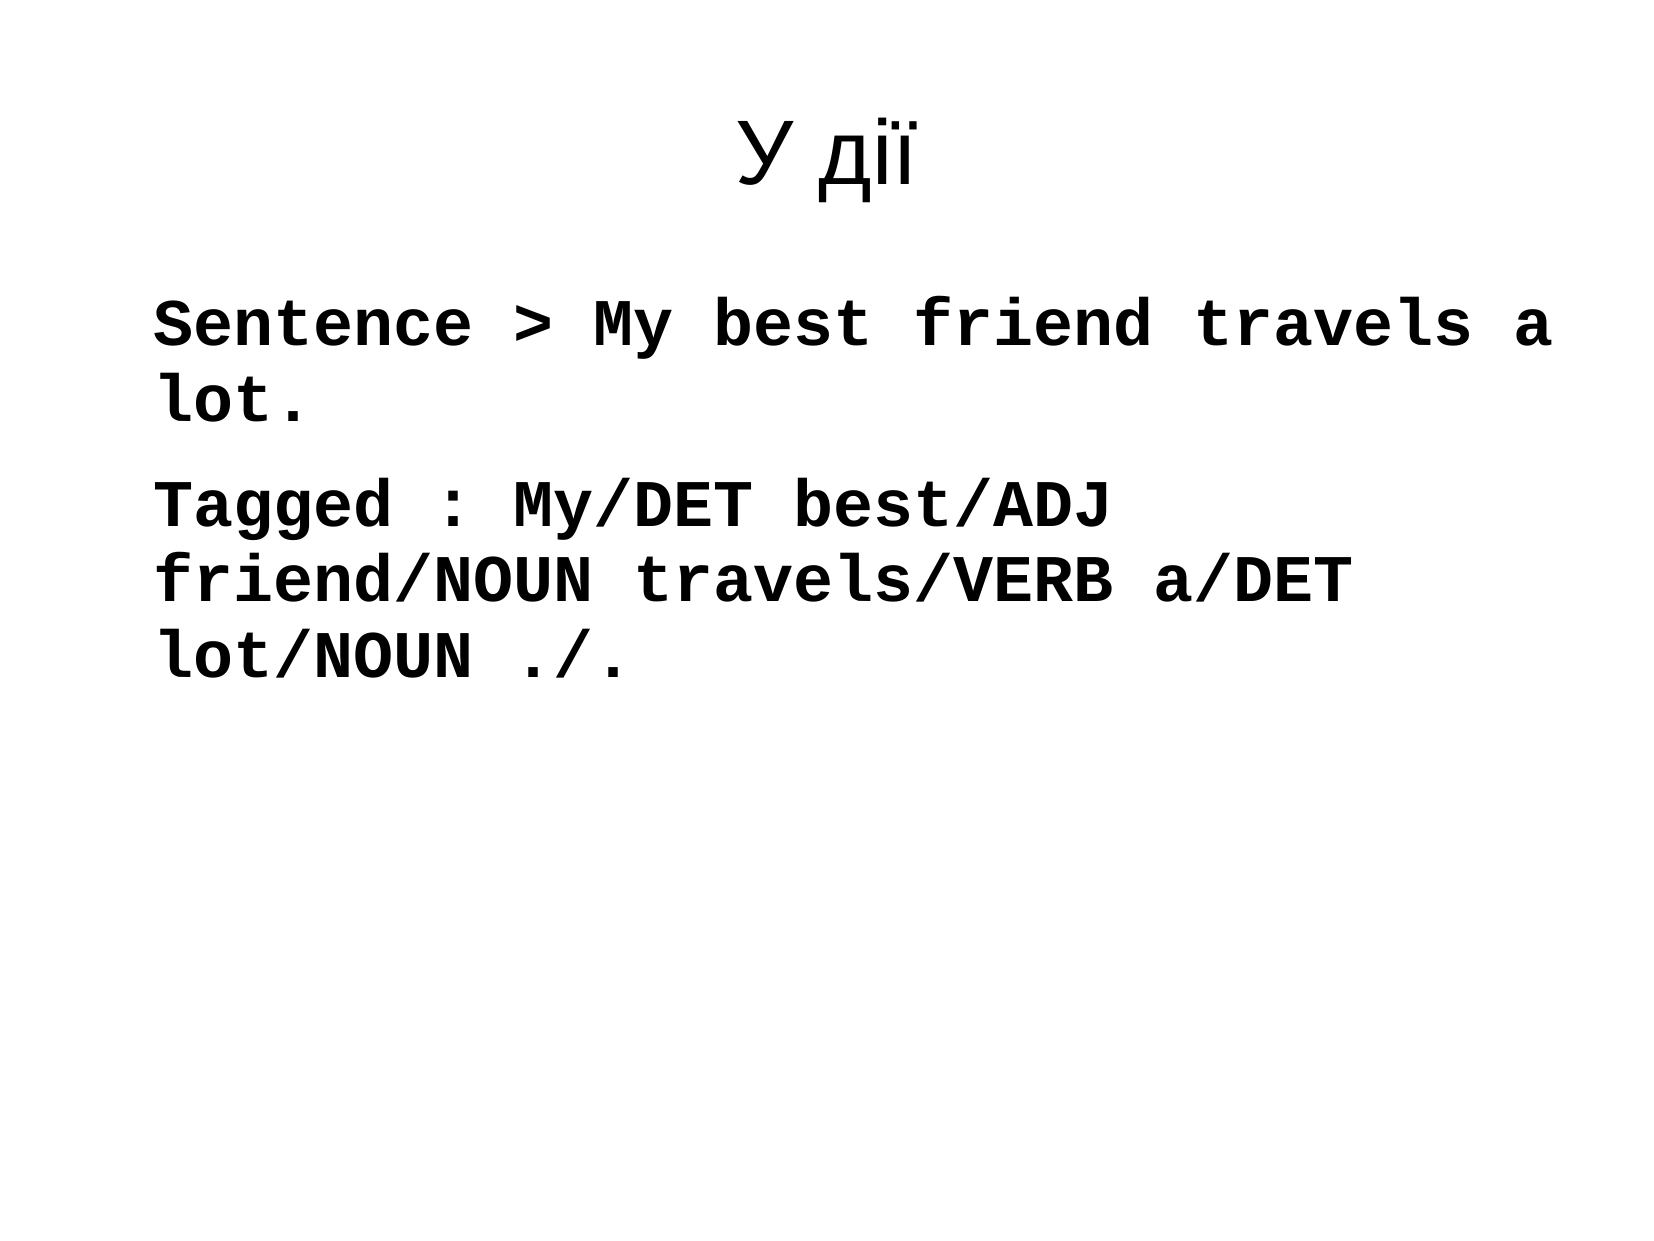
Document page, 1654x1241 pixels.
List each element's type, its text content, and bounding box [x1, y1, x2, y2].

list Sentence > My best friend travels a lot. Tagged : My/DET best/ADJ friend/NOUN travels/VERB a/DET lot/NOUN ./. [82, 290, 1571, 1010]
title У дії [82, 49, 1571, 257]
